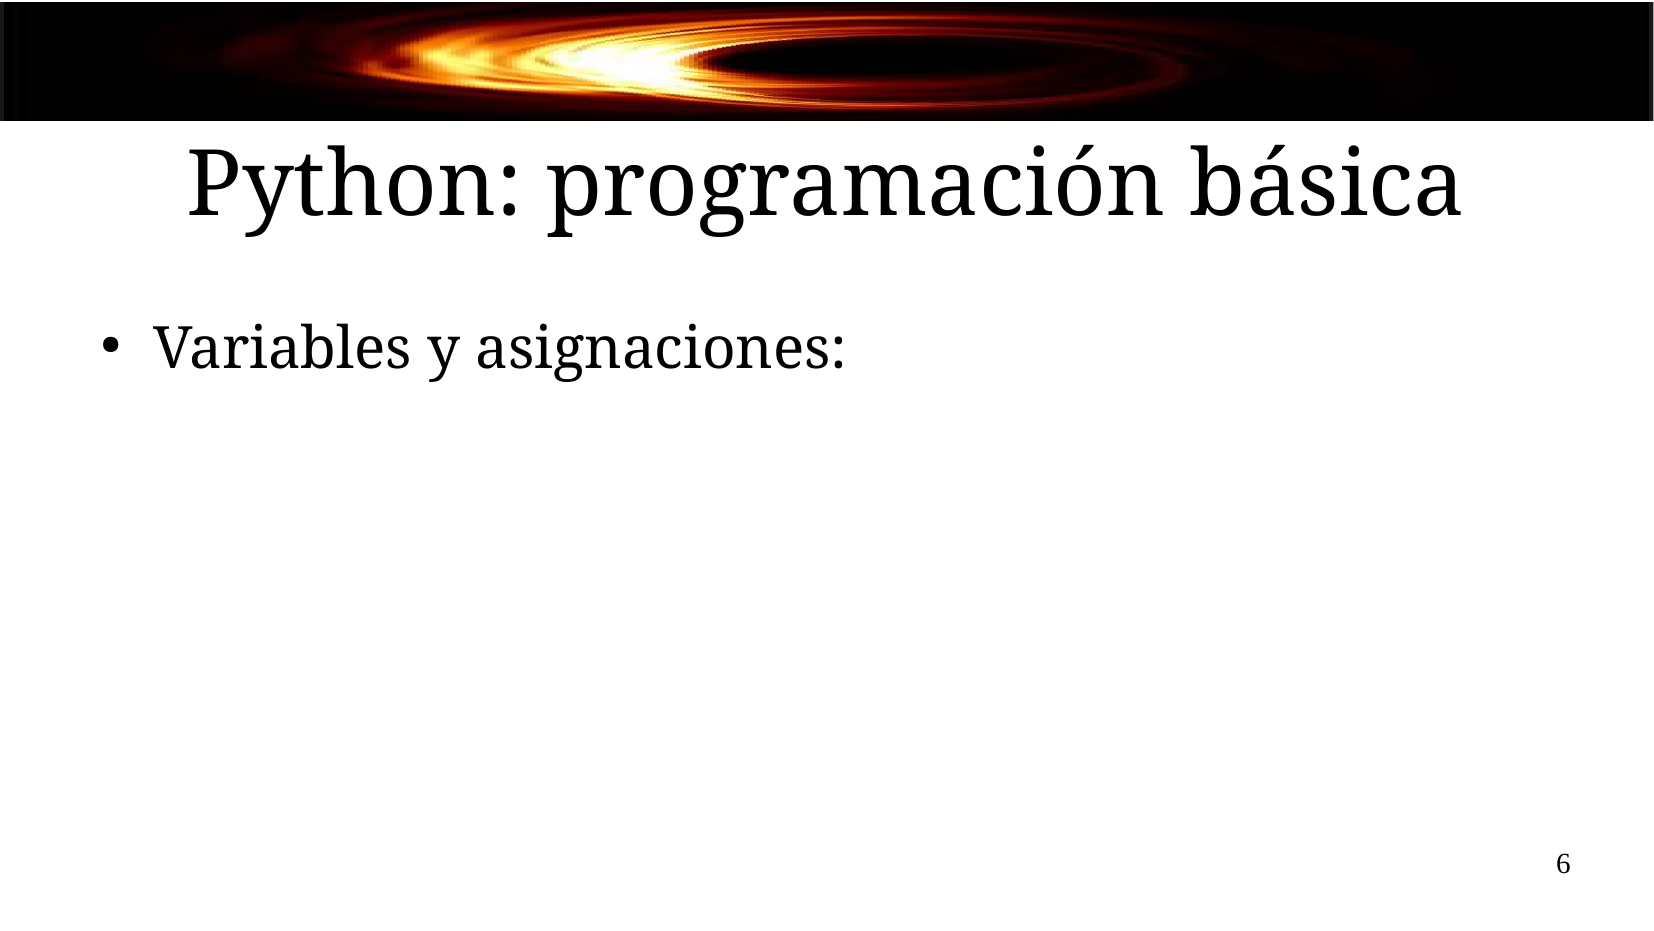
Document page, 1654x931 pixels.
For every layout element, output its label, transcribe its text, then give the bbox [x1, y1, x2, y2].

list Variables y asignaciones: [82, 306, 1571, 846]
title Python: programación básica [82, 121, 1571, 258]
picture [0, 2, 1654, 121]
